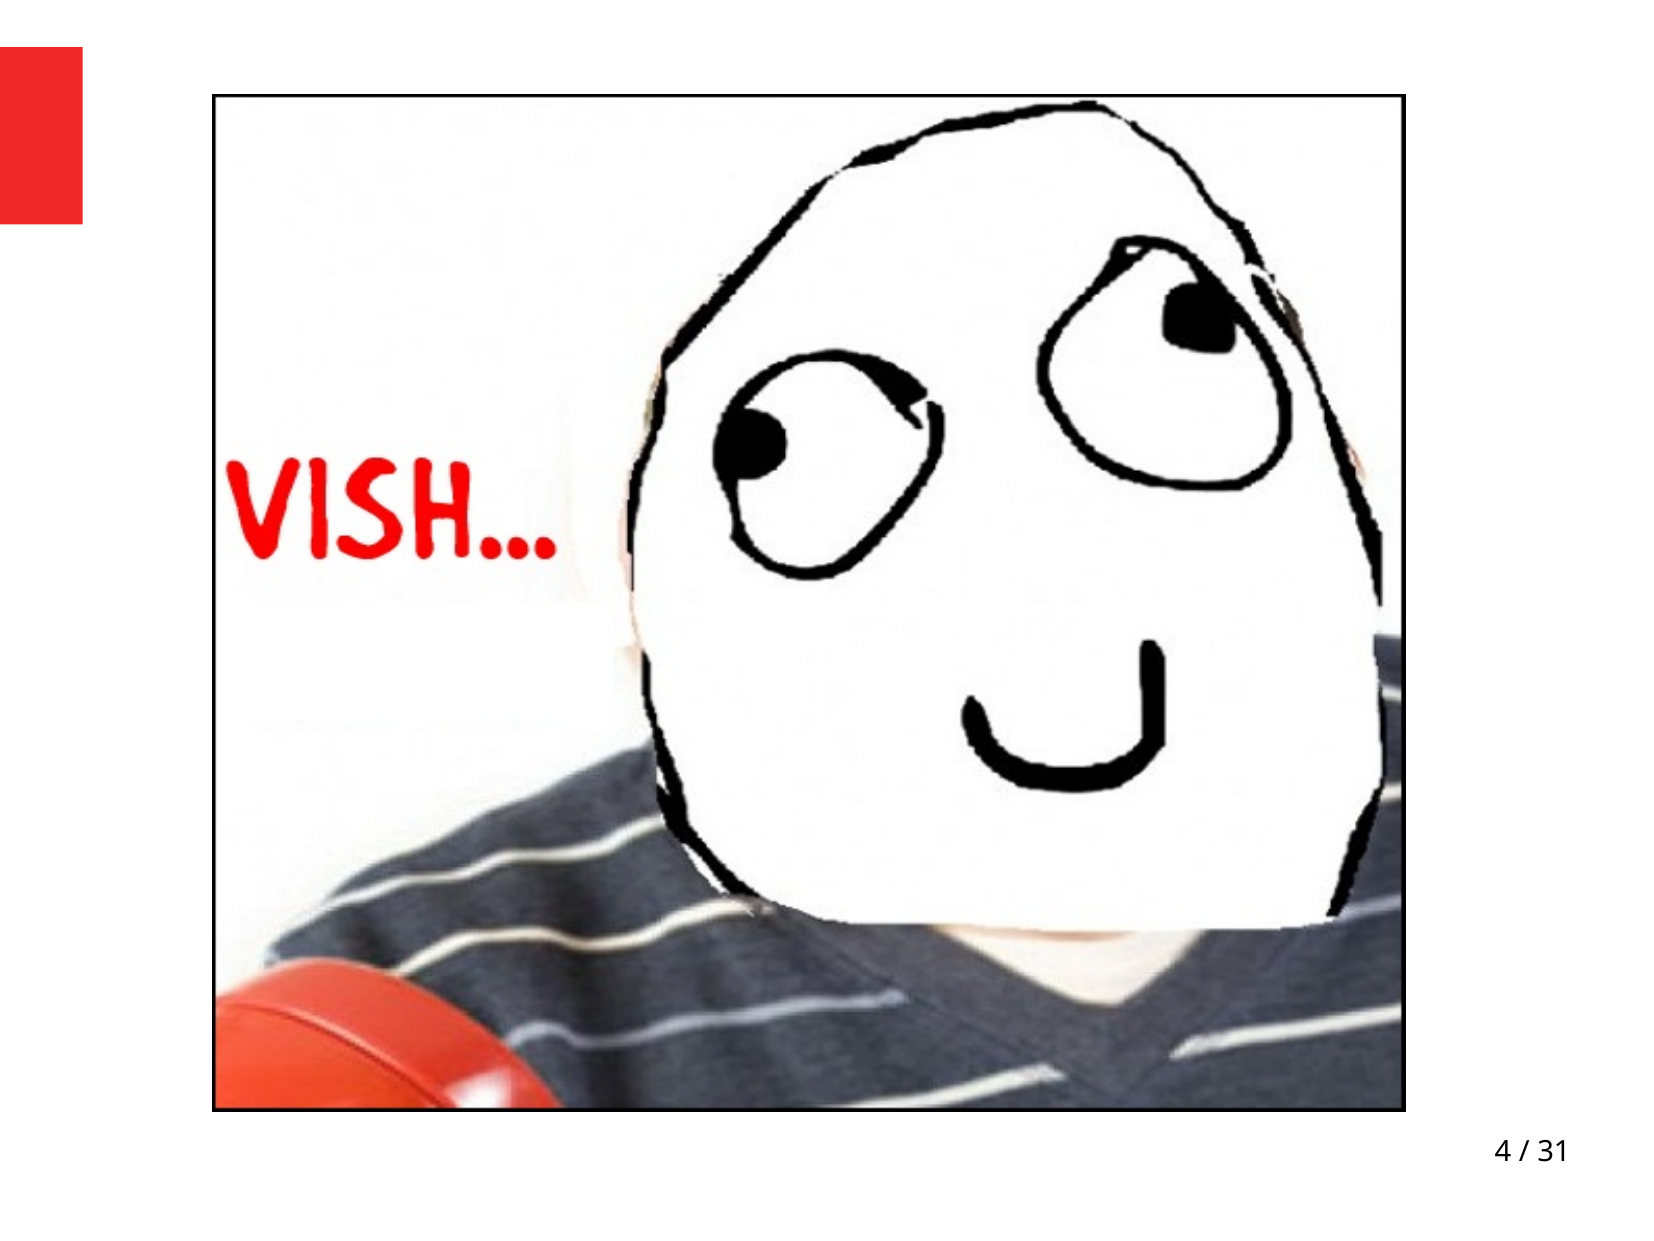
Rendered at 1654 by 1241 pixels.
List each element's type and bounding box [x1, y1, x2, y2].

picture [212, 94, 1406, 1112]
